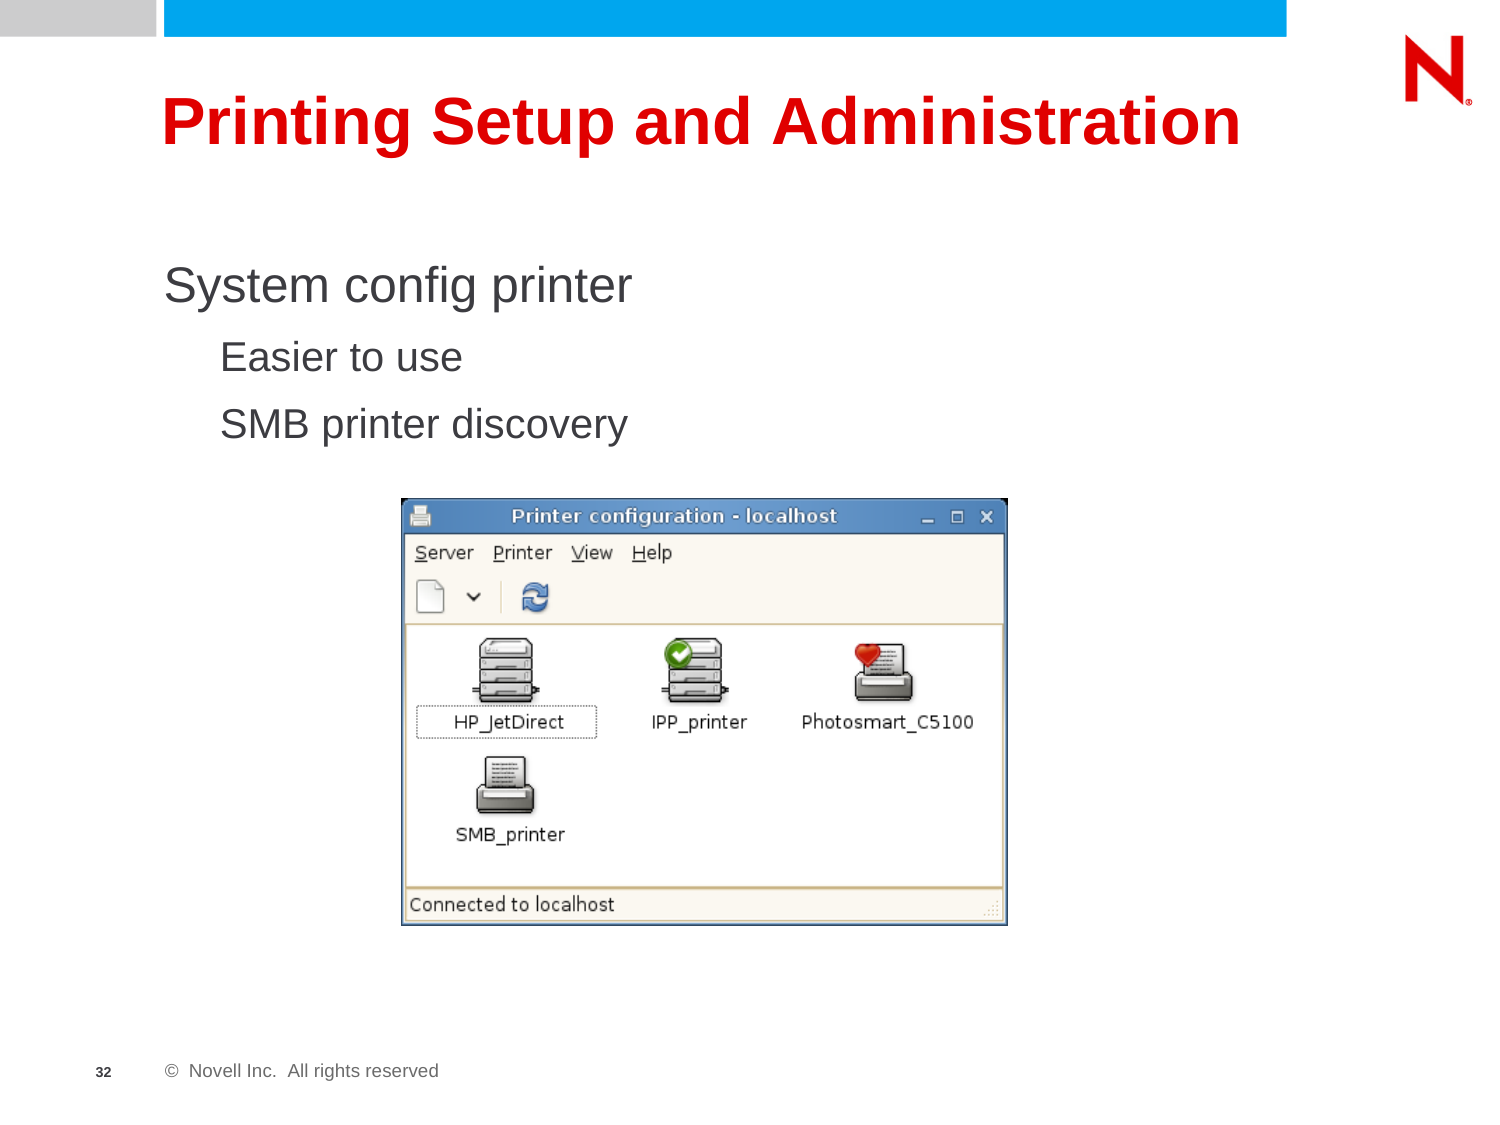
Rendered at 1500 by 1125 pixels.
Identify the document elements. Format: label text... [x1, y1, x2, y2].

picture [401, 498, 1008, 926]
title Printing Setup and Administration [161, 41, 1383, 205]
list System config printer Easier to use SMB printer discovery [163, 254, 1404, 986]
picture [1403, 32, 1473, 107]
